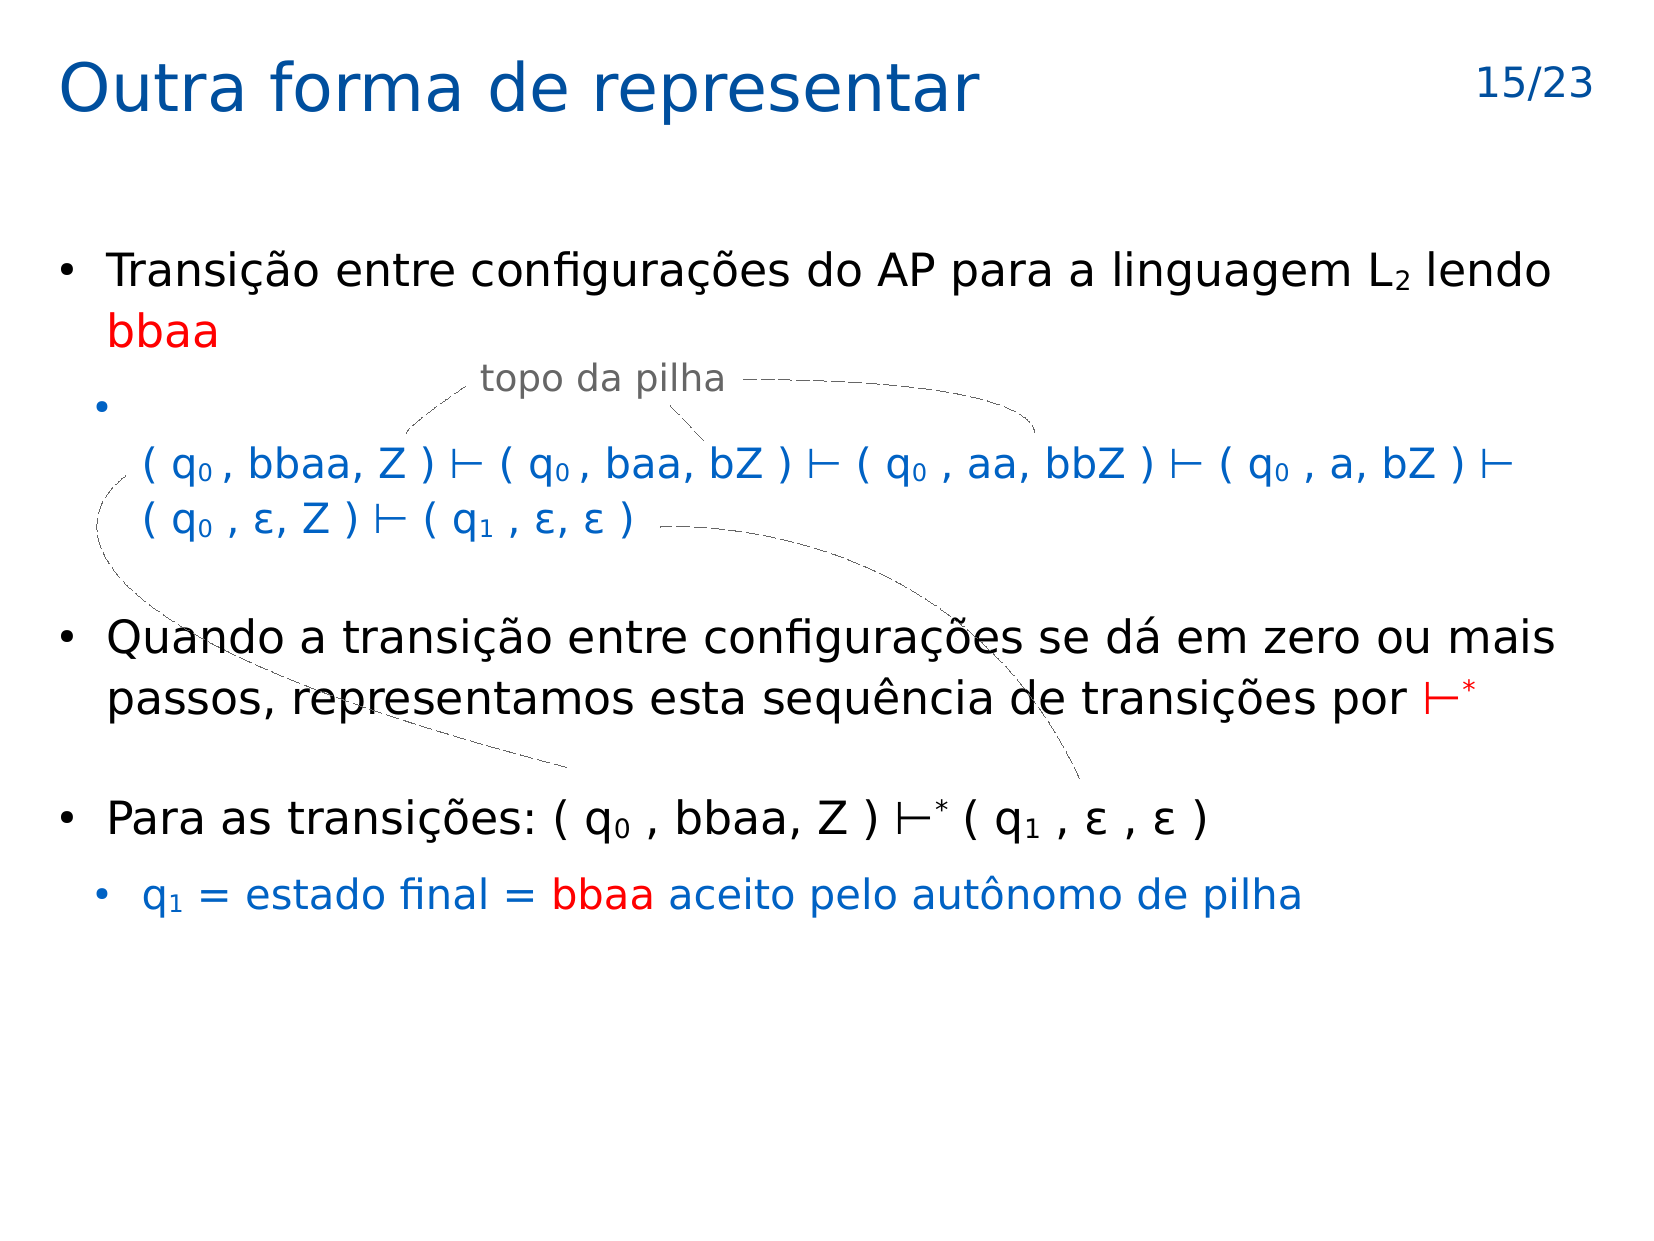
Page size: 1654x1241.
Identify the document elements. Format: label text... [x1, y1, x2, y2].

title Outra forma de representar [59, 29, 1625, 148]
text_box topo da pilha [465, 349, 744, 413]
list Transição entre configurações do AP para a linguagem L2 lendo bbaa ( q0 , bbaa, Z ) ⊢ ( q0 , baa, bZ ) ⊢ ( q0 , aa, bbZ ) ⊢ ( q0 , a, bZ ) ⊢ ( q0 , ε, Z ) ⊢ ( q1 , ε, ε ) Quando a transição entre configurações se dá em zero ou mais passos, representamos esta sequência de transições por ⊢* Para as transições: ( q0 , bbaa, Z ) ⊢* ( q1 , ε , ε ) q1 = estado final = bbaa aceito pelo autônomo de pilha [59, 236, 1595, 1211]
